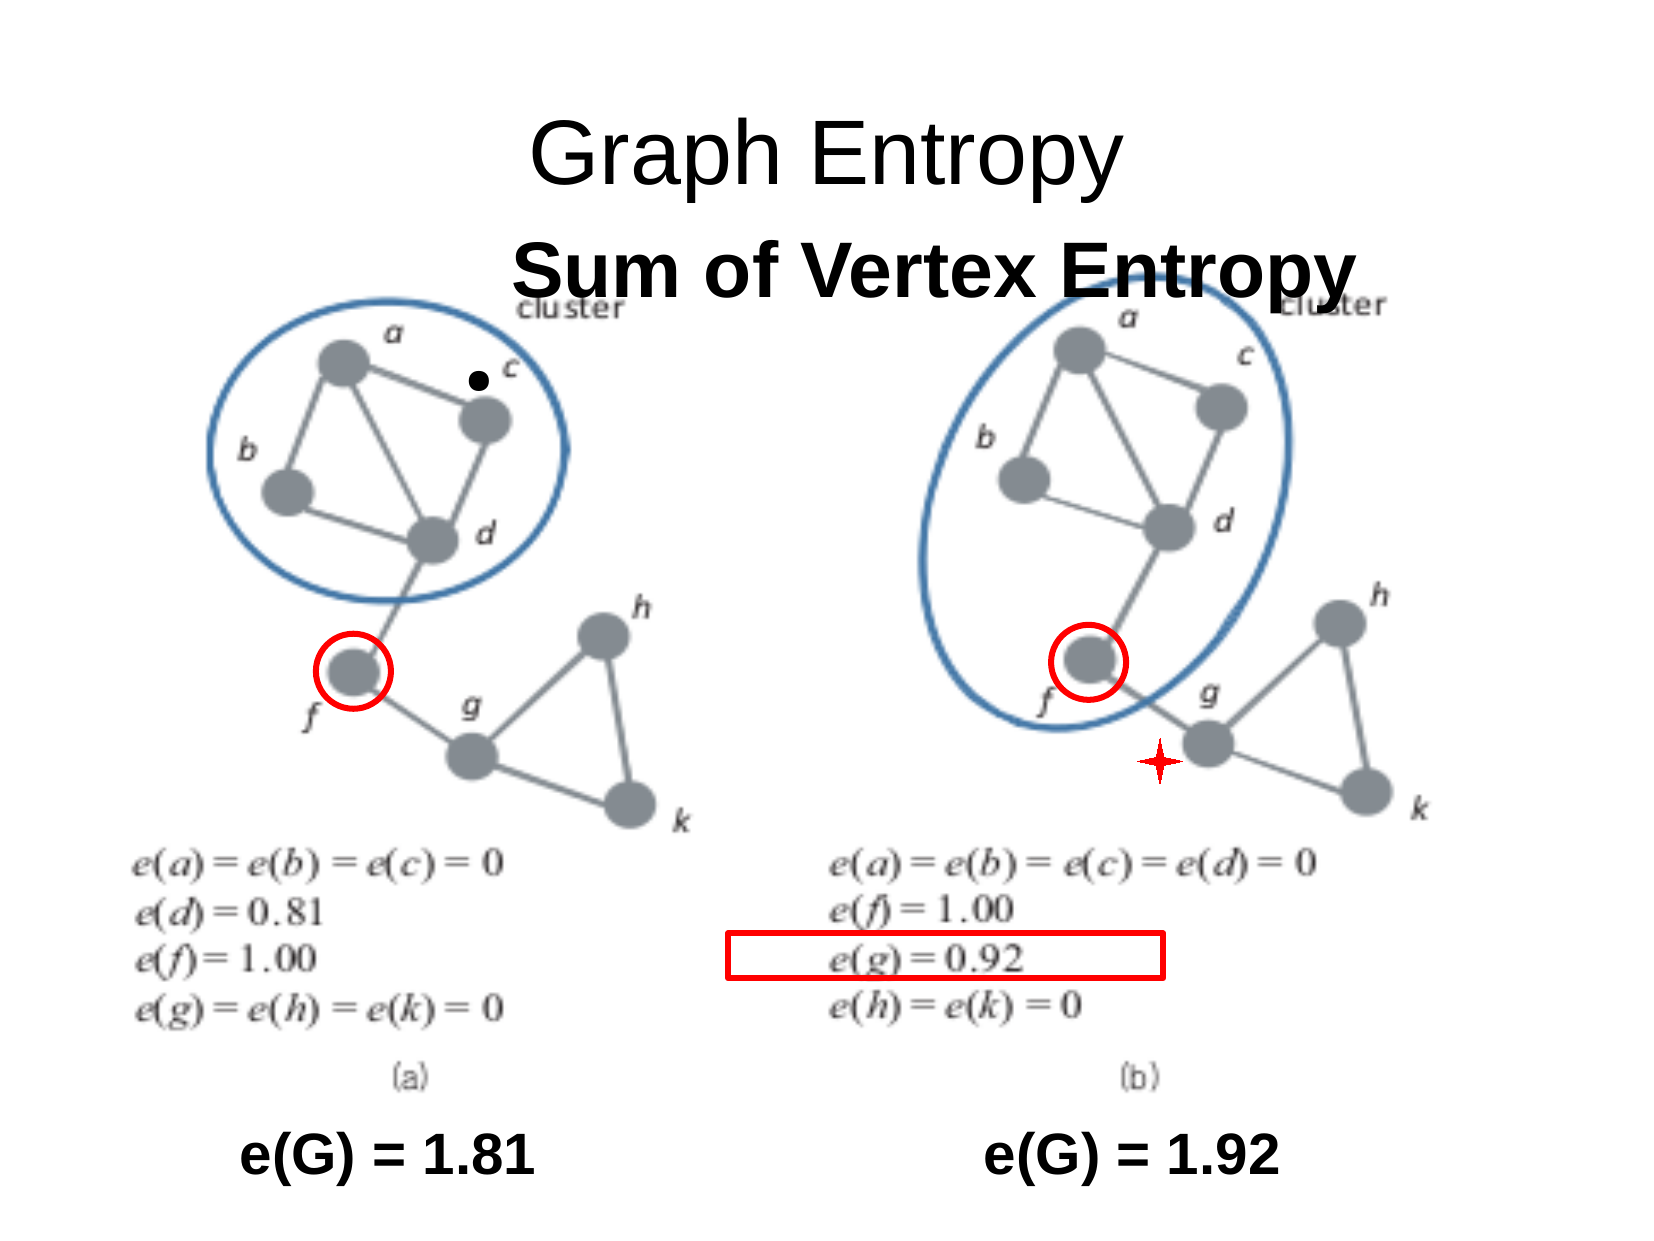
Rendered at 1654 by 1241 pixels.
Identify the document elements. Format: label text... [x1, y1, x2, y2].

title Graph Entropy [82, 49, 1571, 225]
text_box Sum of Vertex Entropy [450, 225, 1654, 316]
text_box e(G) = 1.92 [969, 1114, 1345, 1237]
picture [82, 214, 1531, 1115]
text_box e(G) = 1.81 [225, 1114, 601, 1236]
text_box [1137, 738, 1183, 784]
